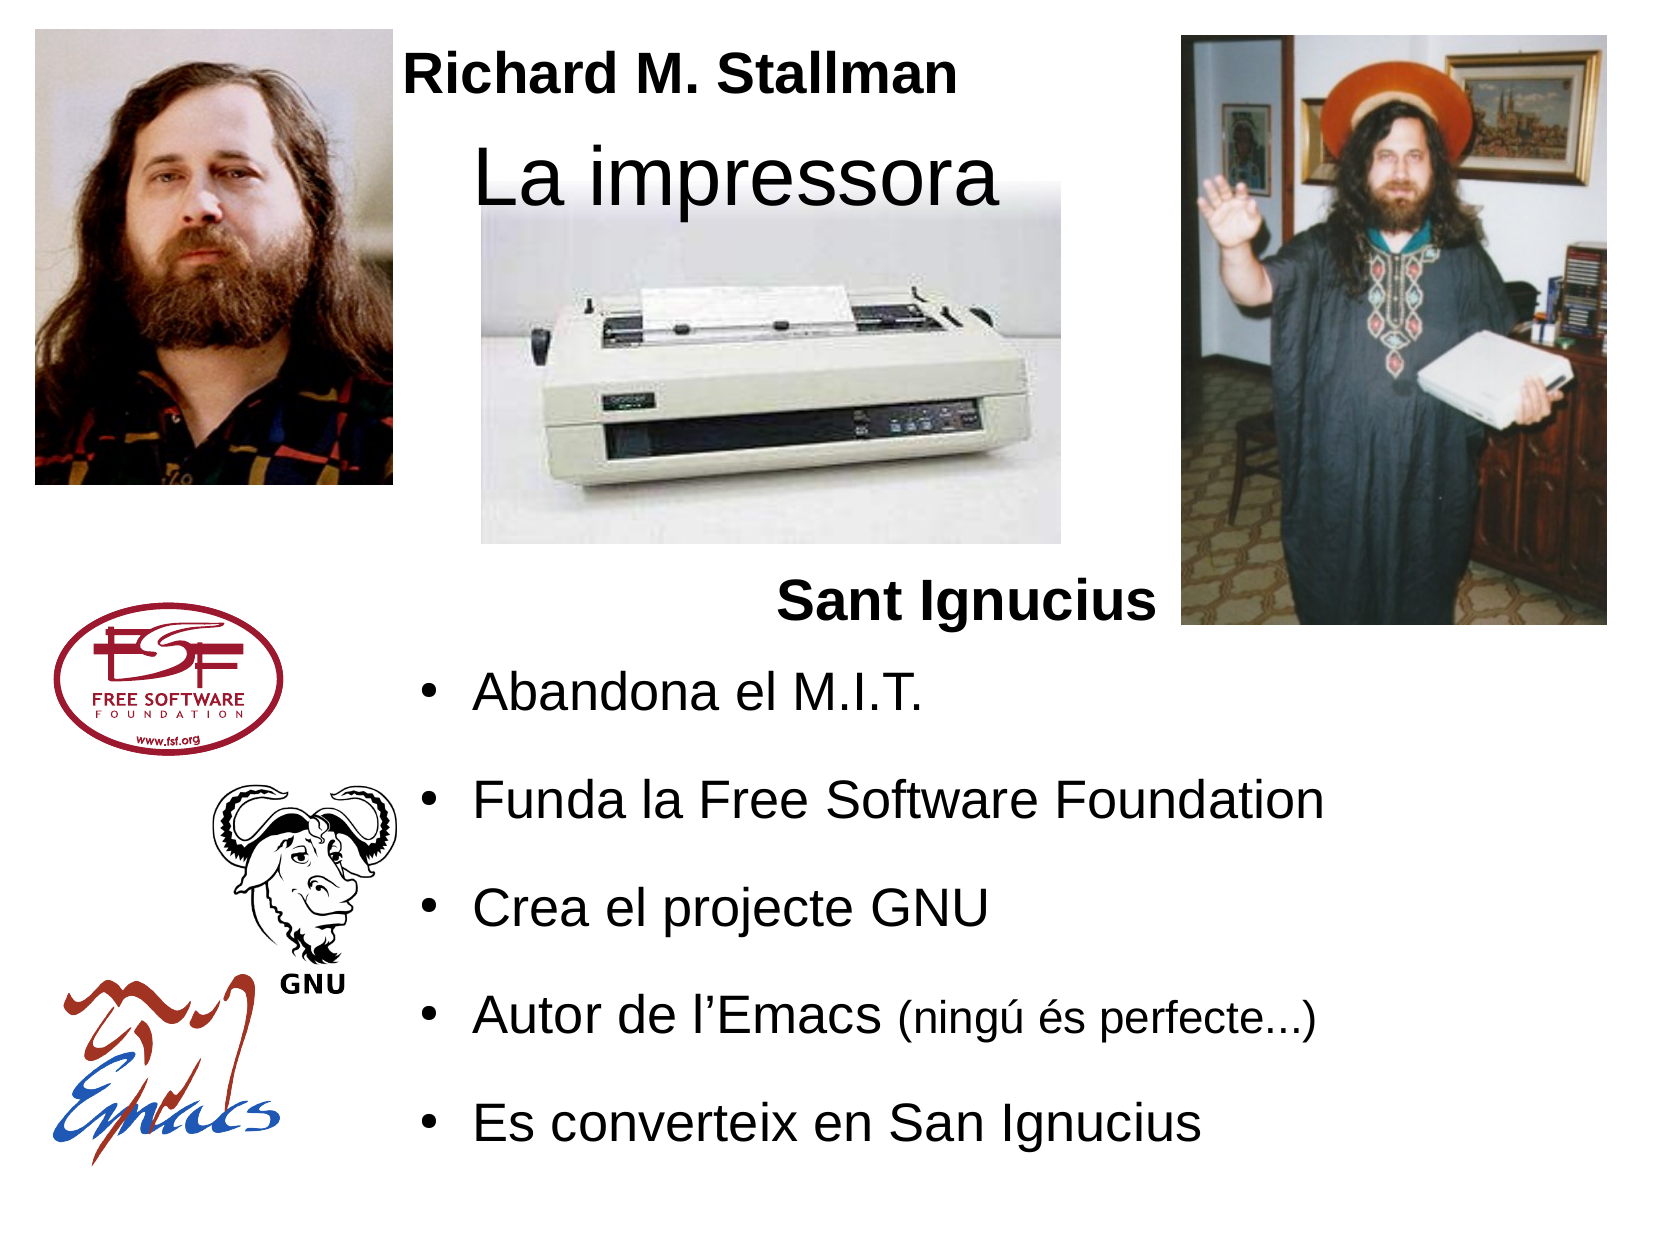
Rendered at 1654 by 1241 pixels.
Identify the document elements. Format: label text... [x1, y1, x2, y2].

picture [49, 779, 419, 1170]
picture [481, 223, 1061, 544]
picture [53, 602, 284, 756]
picture [35, 29, 393, 485]
title Richard M. Stallman [402, 28, 1571, 119]
title La impressora [472, 129, 1087, 223]
picture [1181, 35, 1607, 625]
list Abandona el M.I.T. Funda la Free Software Foundation Crea el projecte GNU Autor de l’Emacs (ningú és perfecte...) Es converteix en San Ignucius [401, 661, 1619, 1205]
title Sant Ignucius [618, 555, 1159, 645]
